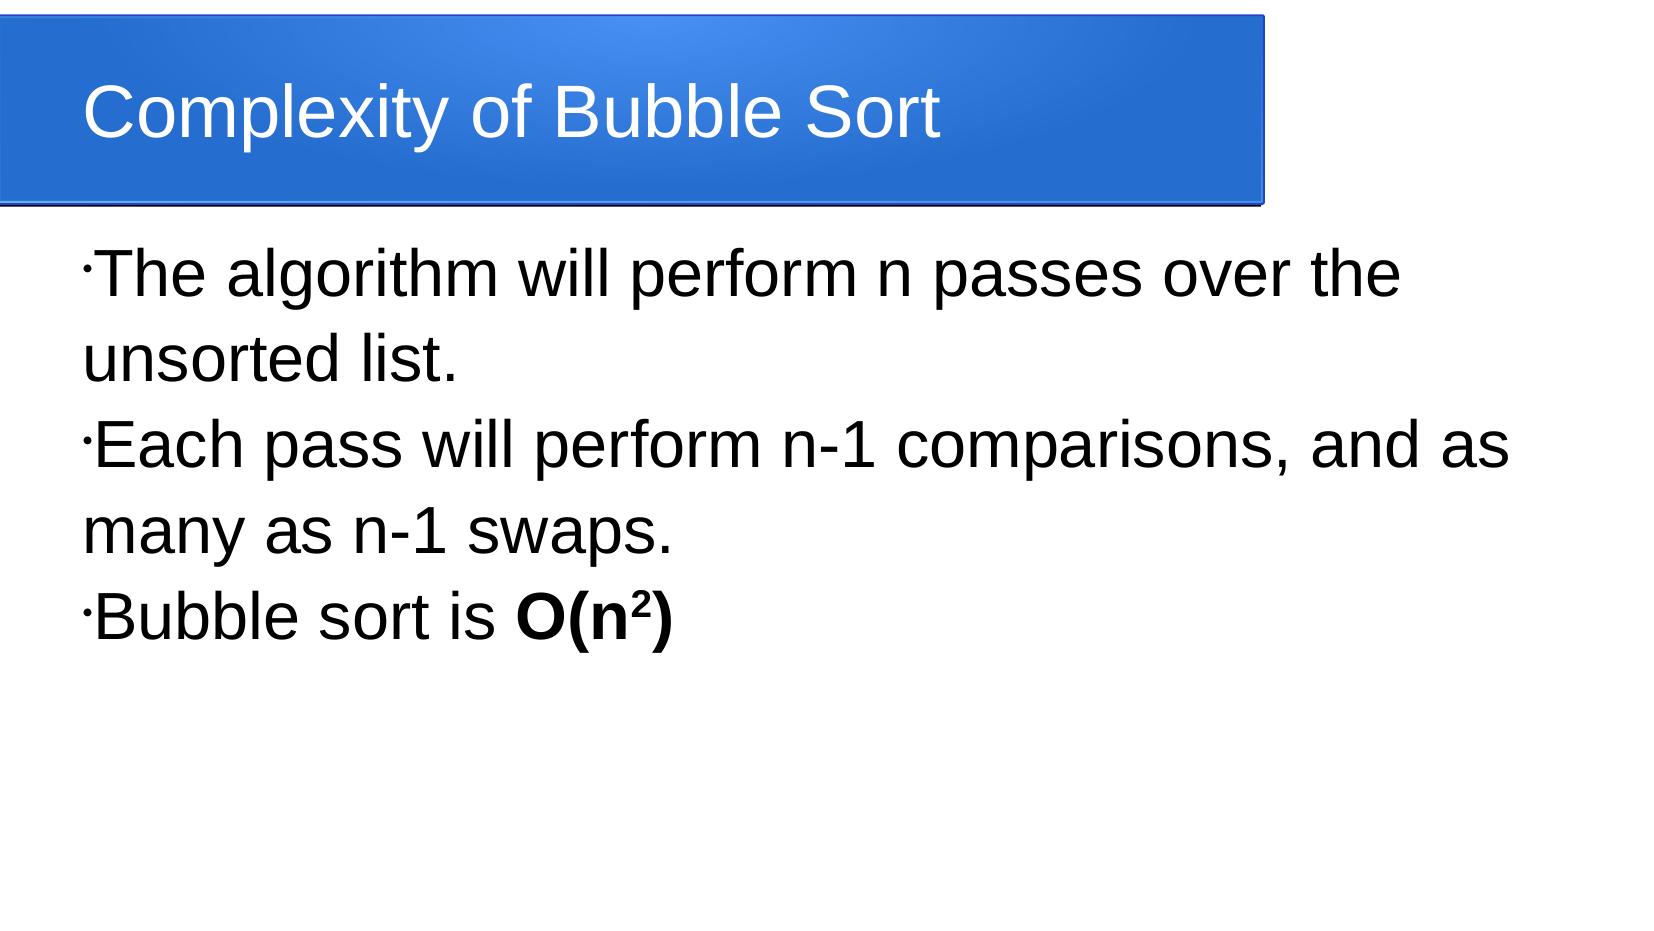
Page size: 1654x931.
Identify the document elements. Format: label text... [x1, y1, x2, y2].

subtitle The algorithm will perform n passes over the unsorted list. Each pass will perform n-1 comparisons, and as many as n-1 swaps. Bubble sort is O(n2) [82, 224, 1571, 764]
title Complexity of Bubble Sort [82, 35, 1235, 189]
